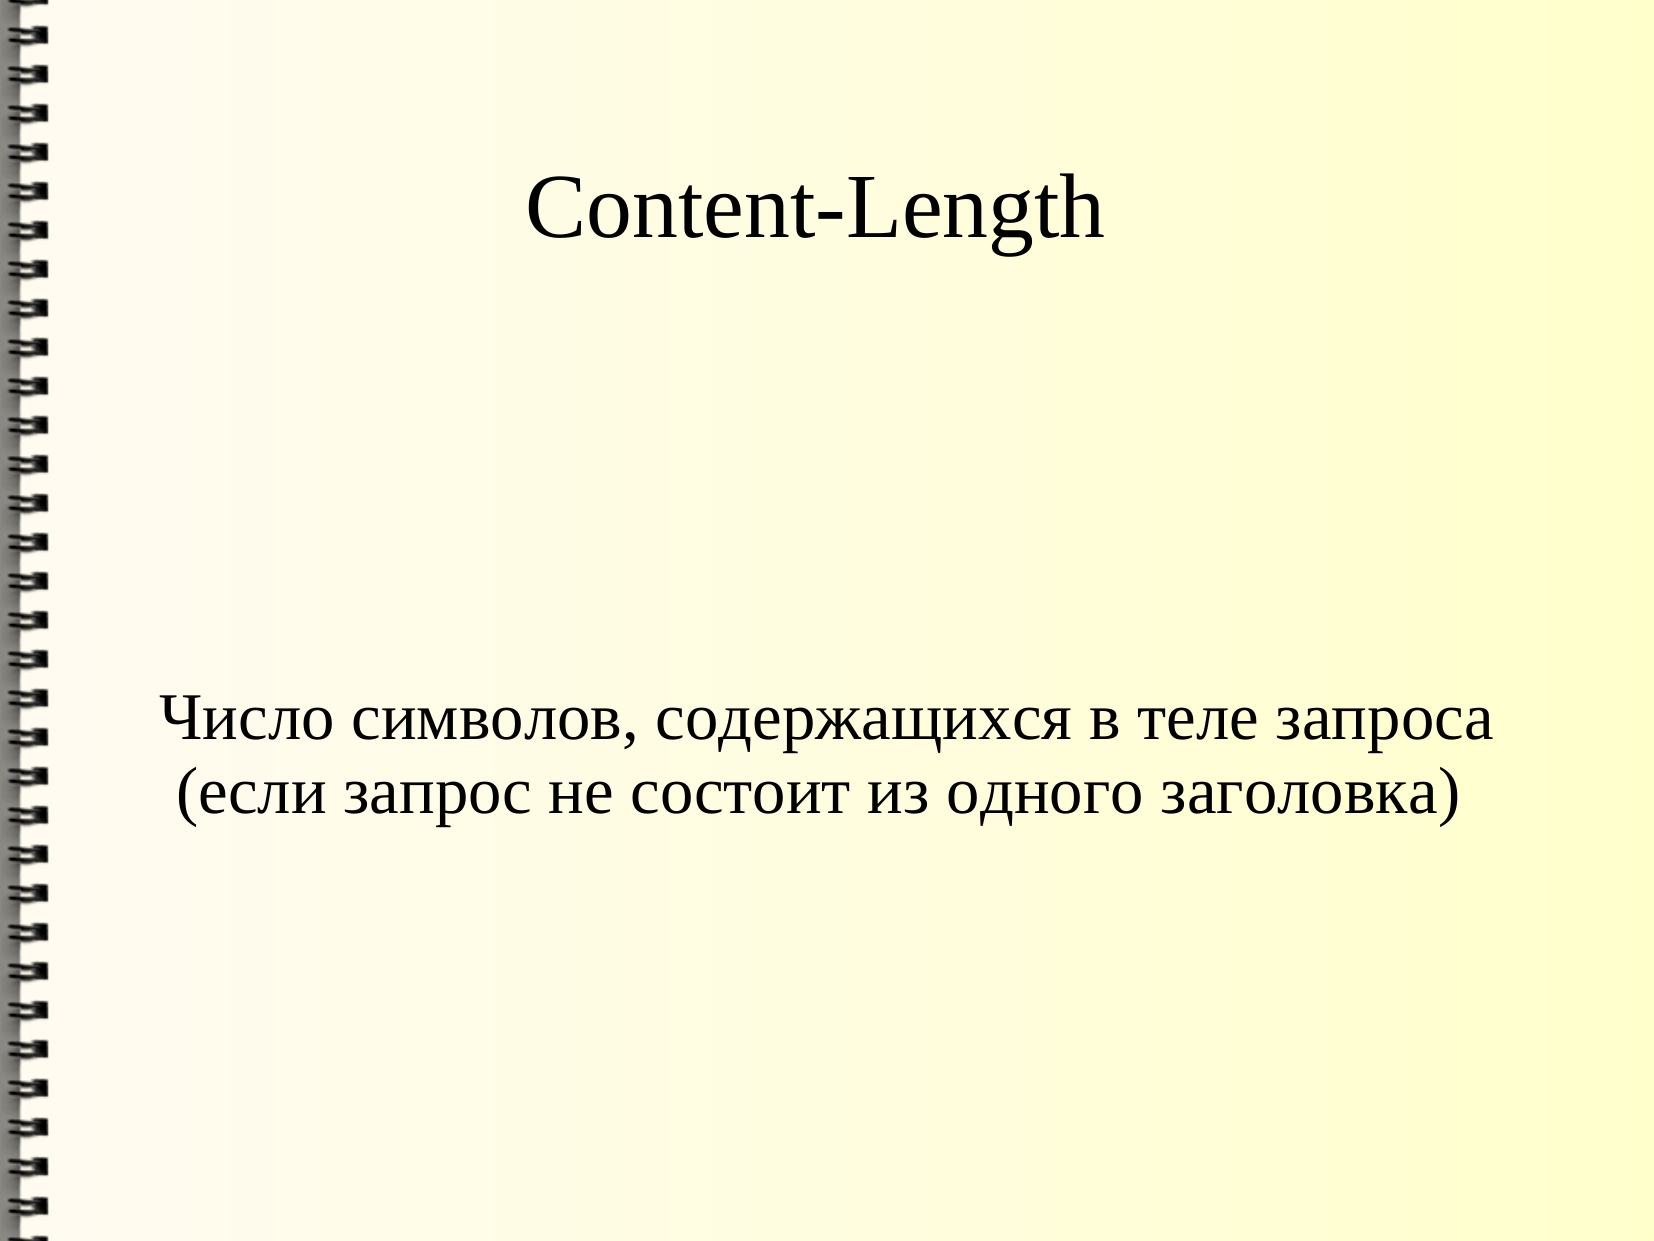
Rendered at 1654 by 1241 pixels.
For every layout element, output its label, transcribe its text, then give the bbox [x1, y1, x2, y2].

title Content-Length [121, 102, 1534, 311]
picture [0, 0, 1654, 1241]
subtitle Число символов, содержащихся в теле запроса (если запрос не состоит из одного заголовка) [121, 344, 1534, 1164]
